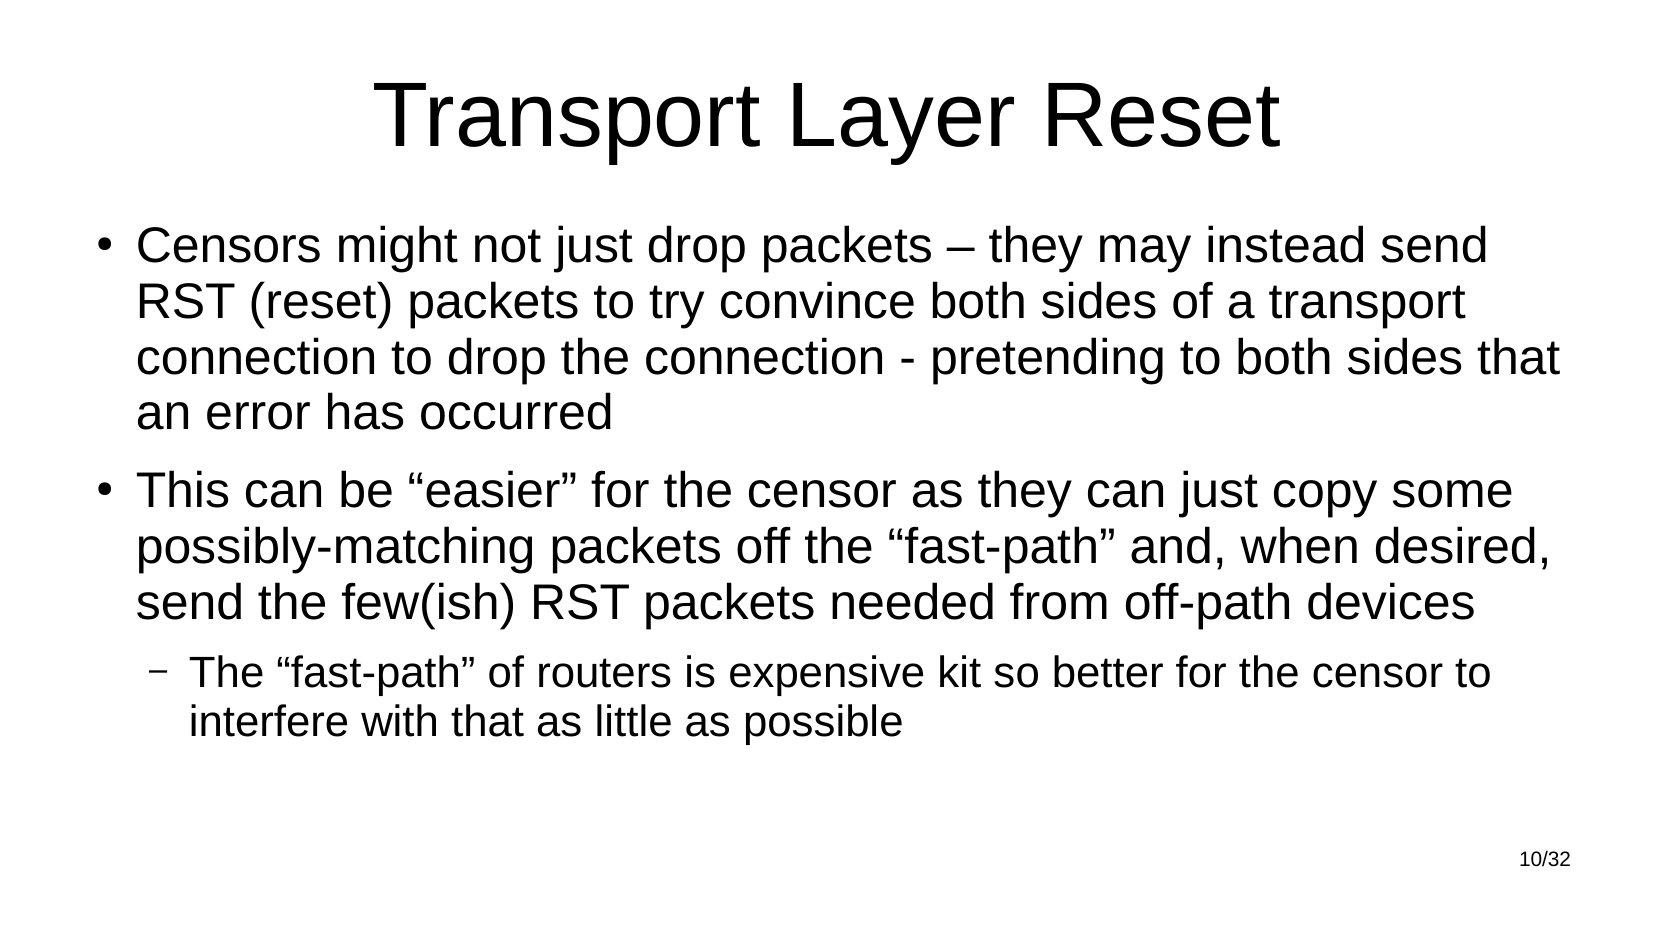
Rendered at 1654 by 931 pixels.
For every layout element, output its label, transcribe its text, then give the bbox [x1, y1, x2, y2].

list Censors might not just drop packets – they may instead send RST (reset) packets to try convince both sides of a transport connection to drop the connection - pretending to both sides that an error has occurred This can be “easier” for the censor as they can just copy some possibly-matching packets off the “fast-path” and, when desired, send the few(ish) RST packets needed from off-path devices The “fast-path” of routers is expensive kit so better for the censor to interfere with that as little as possible [82, 217, 1571, 758]
title Transport Layer Reset [82, 37, 1571, 193]
